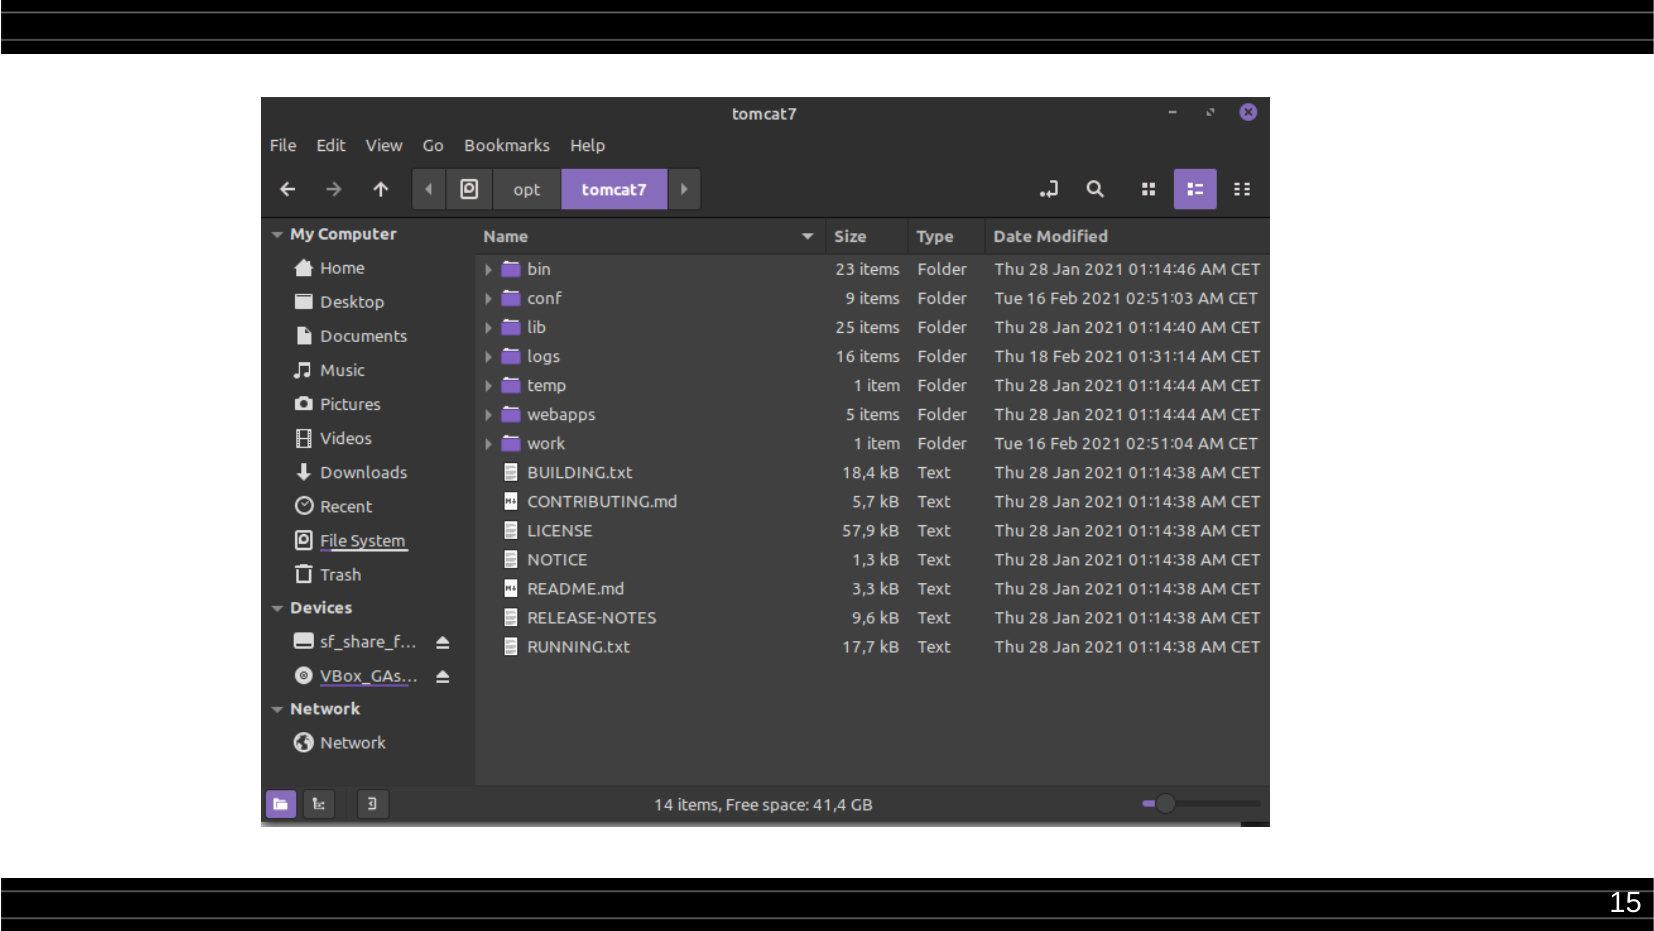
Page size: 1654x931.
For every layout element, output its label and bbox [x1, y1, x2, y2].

picture [261, 97, 1270, 827]
picture [1, 878, 1654, 931]
picture [1, 0, 1654, 54]
